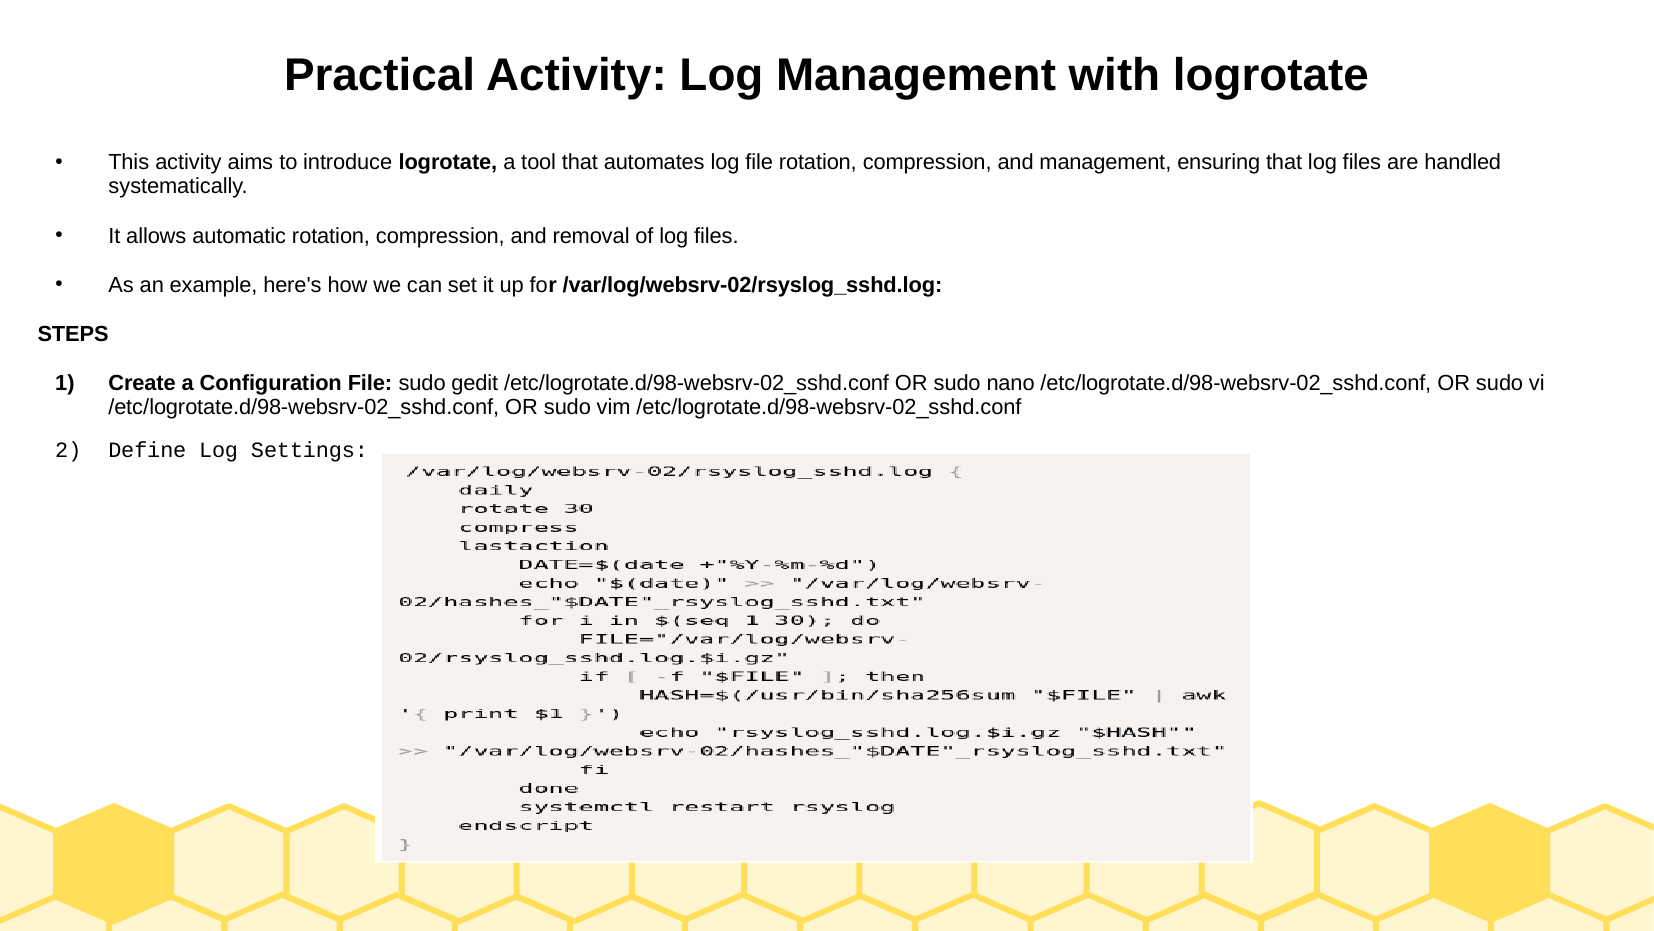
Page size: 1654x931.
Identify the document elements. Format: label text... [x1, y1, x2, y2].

title Practical Activity: Log Management with logrotate [82, 37, 1571, 113]
text_box [375, 450, 1254, 863]
list This activity aims to introduce logrotate, a tool that automates log file rotation, compression, and management, ensuring that log files are handled systematically. It allows automatic rotation, compression, and removal of log files. As an example, here's how we can set it up for /var/log/websrv-02/rsyslog_sshd.log: STEPS Create a Configuration File: sudo gedit /etc/logrotate.d/98-websrv-02_sshd.conf OR sudo nano /etc/logrotate.d/98-websrv-02_sshd.conf, OR sudo vi /etc/logrotate.d/98-websrv-02_sshd.conf, OR sudo vim /etc/logrotate.d/98-websrv-02_sshd.conf Define Log Settings: [37, 150, 1613, 901]
